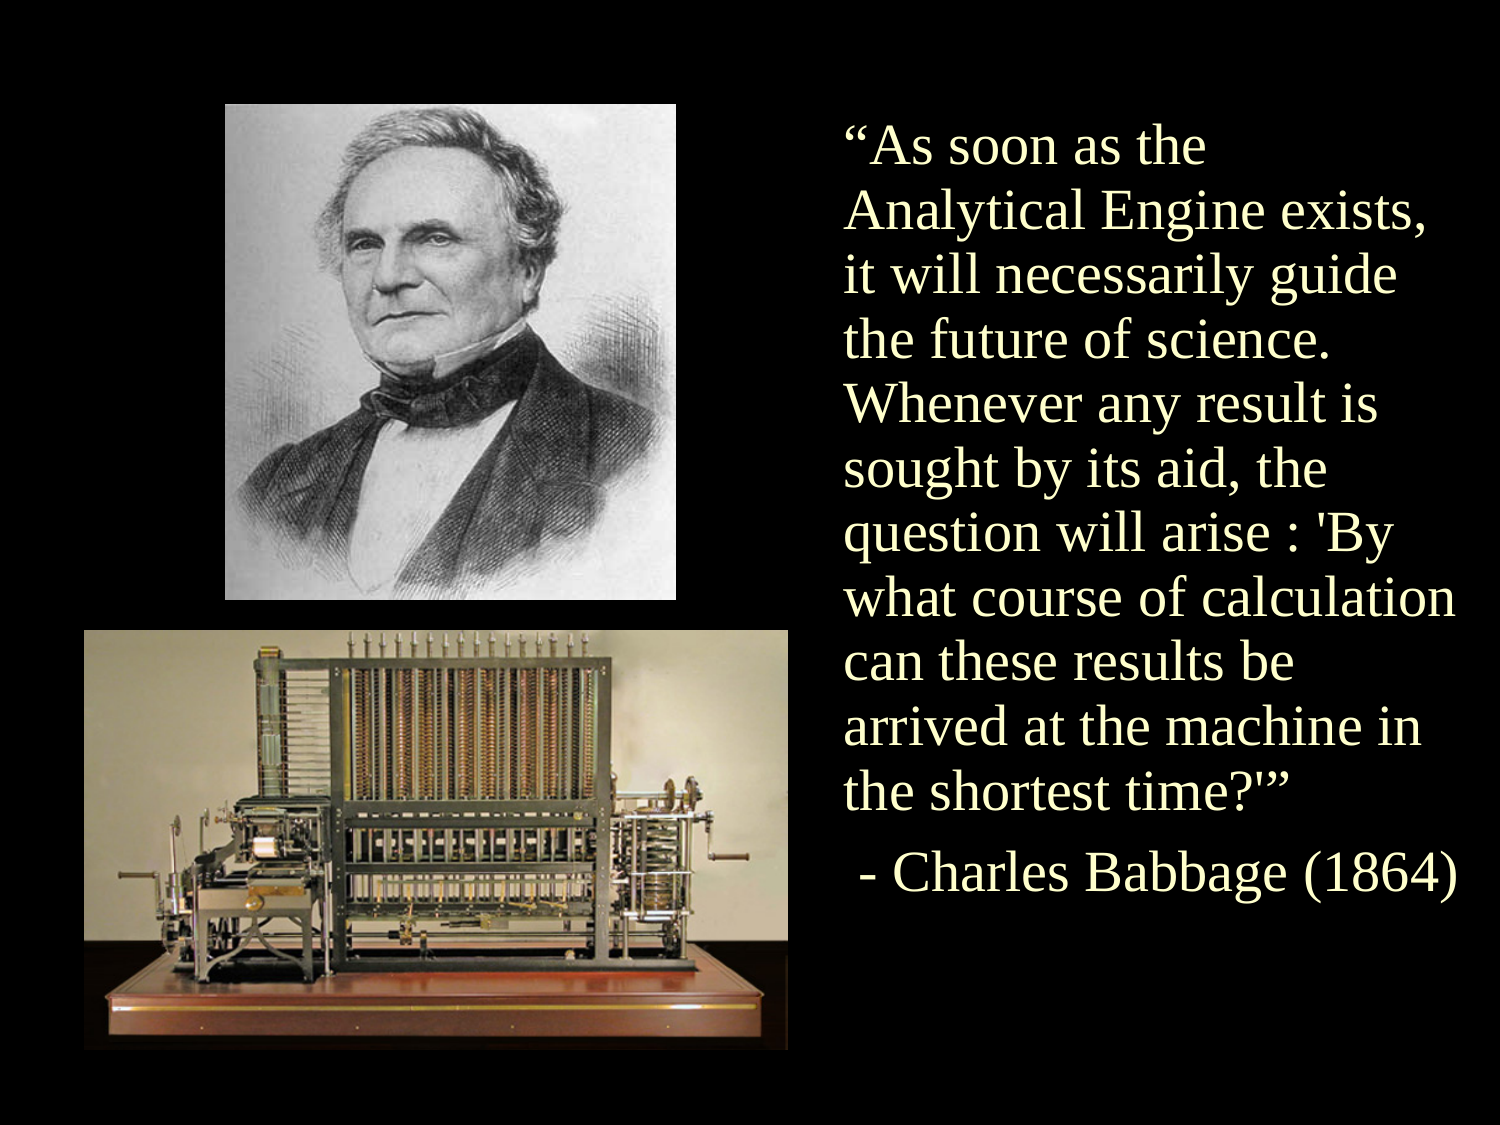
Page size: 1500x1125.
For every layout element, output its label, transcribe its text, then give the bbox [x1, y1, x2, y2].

list “As soon as the Analytical Engine exists, it will necessarily guide the future of science. Whenever any result is sought by its aid, the question will arise : 'By what course of calculation can these results be arrived at the machine in the shortest time?'” - Charles Babbage (1864) [787, 112, 1463, 1084]
picture [84, 630, 788, 1051]
picture [225, 104, 676, 601]
